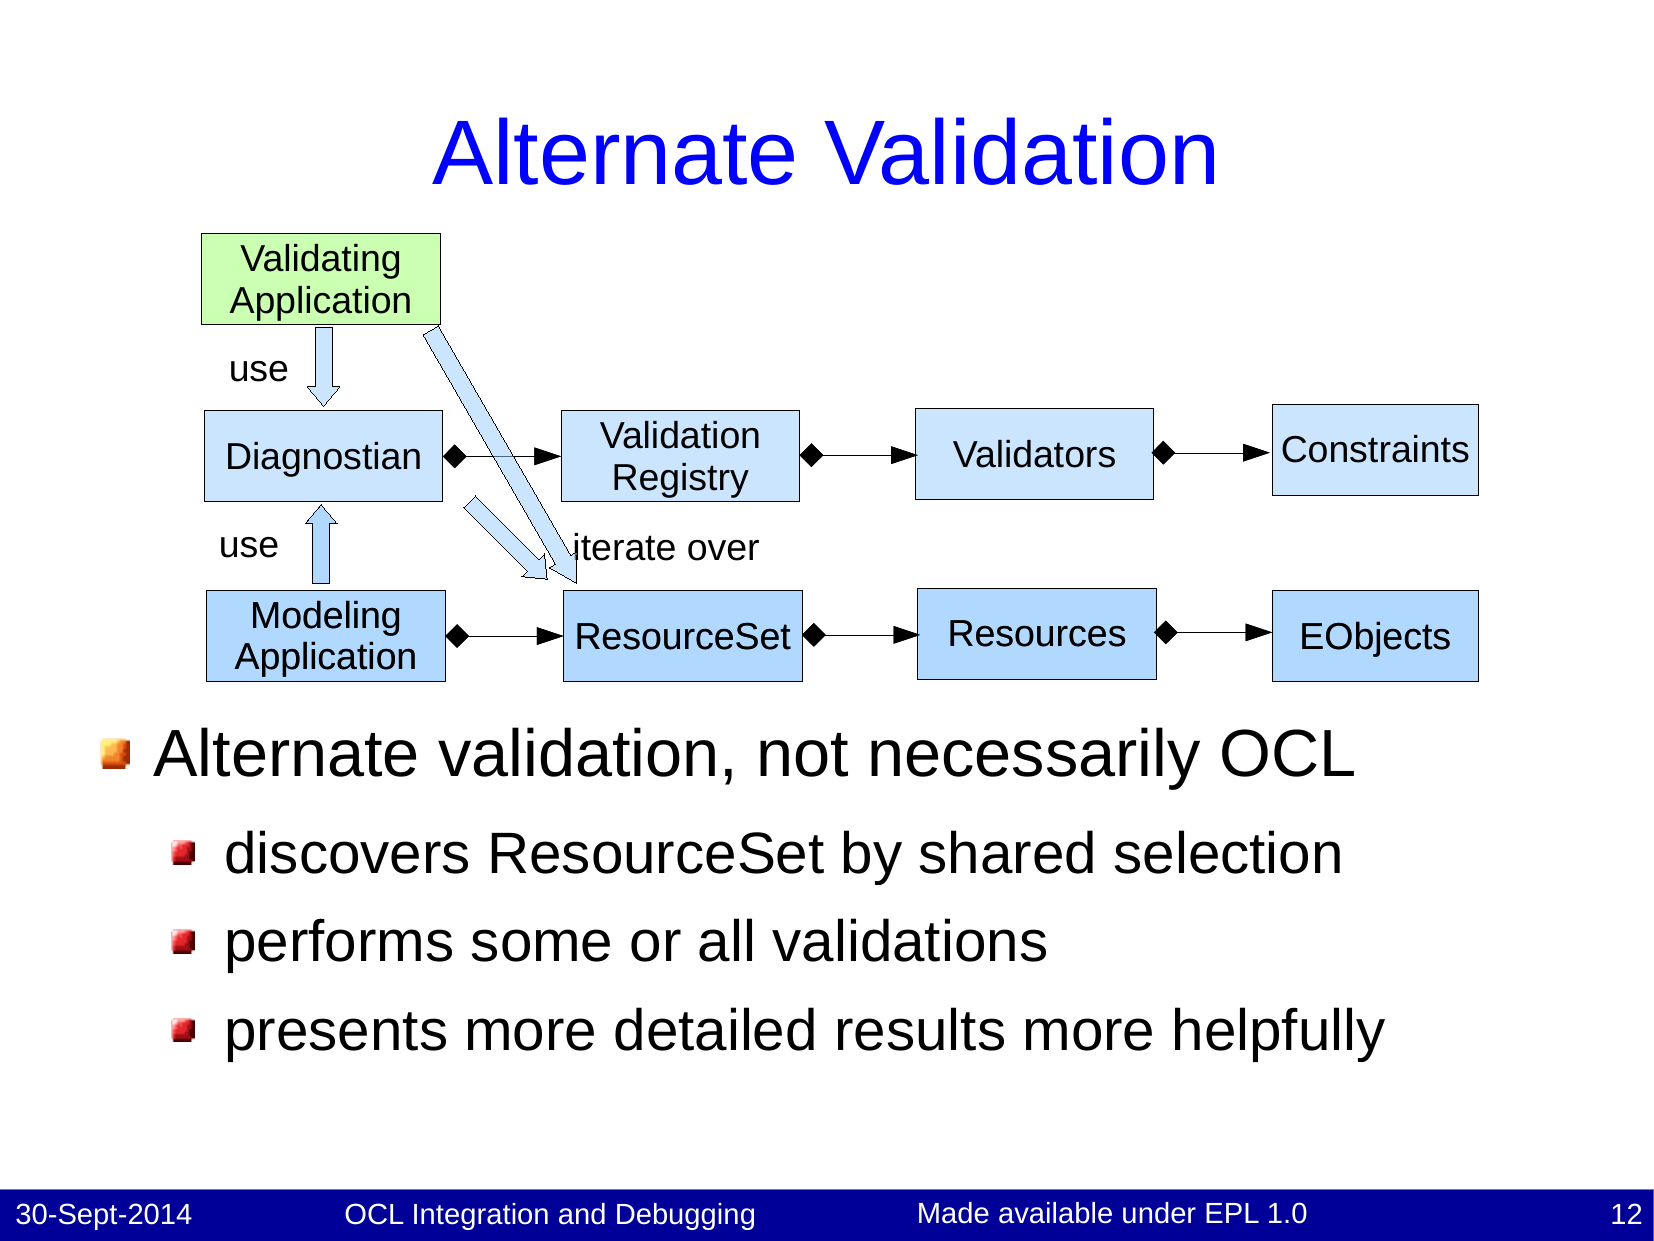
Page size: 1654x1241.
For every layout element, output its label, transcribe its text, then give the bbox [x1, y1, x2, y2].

text_box use [214, 339, 304, 397]
text_box [307, 327, 340, 407]
text_box iterate over [557, 518, 775, 576]
title Alternate Validation [82, 49, 1571, 257]
text_box Validating Application [201, 233, 441, 325]
text_box Constraints [1272, 404, 1479, 496]
list Alternate validation, not necessarily OCL discovers ResourceSet by shared selection performs some or all validations presents more detailed results more helpfully [82, 716, 1571, 1161]
text_box Validators [915, 408, 1154, 500]
text_box ResourceSet [563, 590, 803, 682]
text_box Validation Registry [561, 410, 800, 502]
text_box [305, 504, 338, 584]
text_box [423, 325, 578, 584]
text_box EObjects [1272, 590, 1479, 682]
text_box Diagnostian [204, 410, 443, 502]
text_box Modeling Application [206, 590, 446, 682]
text_box [463, 495, 548, 580]
text_box use [204, 516, 295, 574]
text_box Resources [917, 588, 1157, 680]
